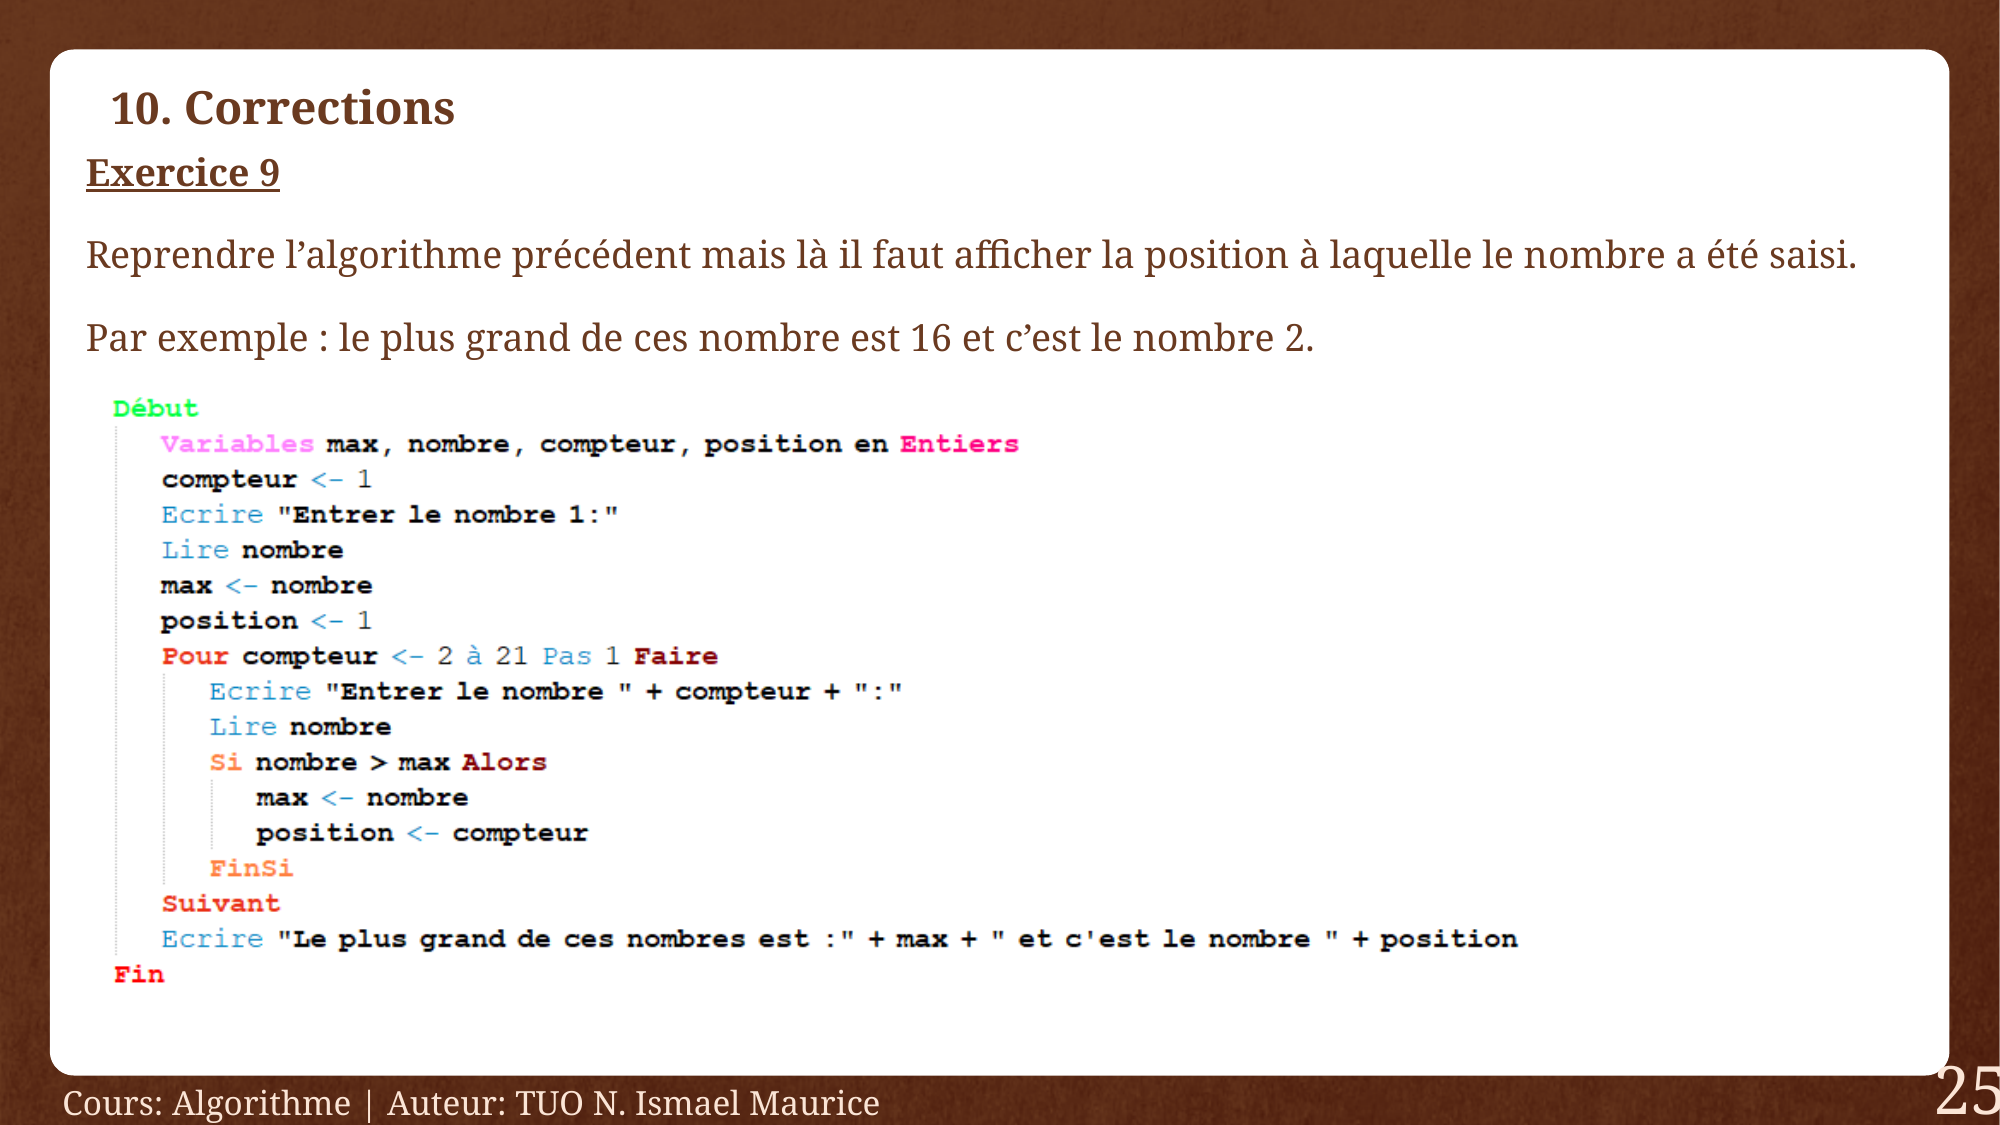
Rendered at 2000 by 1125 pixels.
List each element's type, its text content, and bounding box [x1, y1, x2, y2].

title 10. Corrections [95, 68, 1696, 142]
picture [95, 380, 1929, 1010]
text_box [1918, 1039, 2000, 1125]
list Exercice 9 Reprendre l’algorithme précédent mais là il faut afficher la position à laquelle le nombre a été saisi. Par exemple : le plus grand de ces nombre est 16 et c’est le nombre 2. [70, 141, 1929, 381]
text_box Cours: Algorithme | Auteur: TUO N. Ismael Maurice [47, 1074, 1264, 1125]
